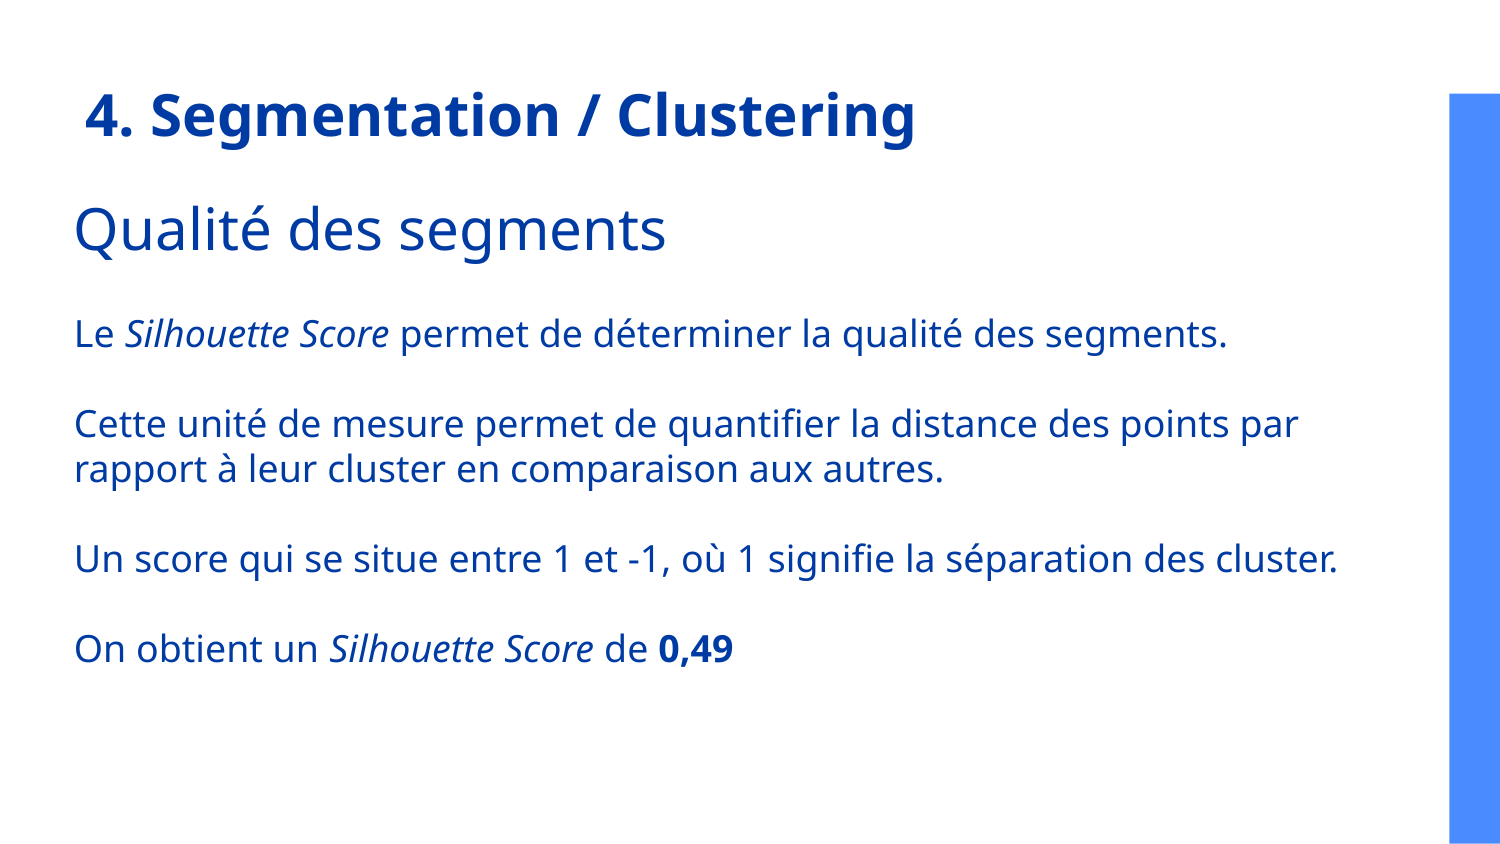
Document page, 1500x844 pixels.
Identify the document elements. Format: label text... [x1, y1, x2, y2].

title 4. Segmentation / Clustering [70, 62, 1394, 170]
title Qualité des segments [59, 177, 1418, 296]
title Le Silhouette Score permet de déterminer la qualité des segments. Cette unité de mesure permet de quantifier la distance des points par rapport à leur cluster en comparaison aux autres. Un score qui se situe entre 1 et -1, où 1 signifie la séparation des cluster. On obtient un Silhouette Score de 0,49 [59, 295, 1388, 745]
